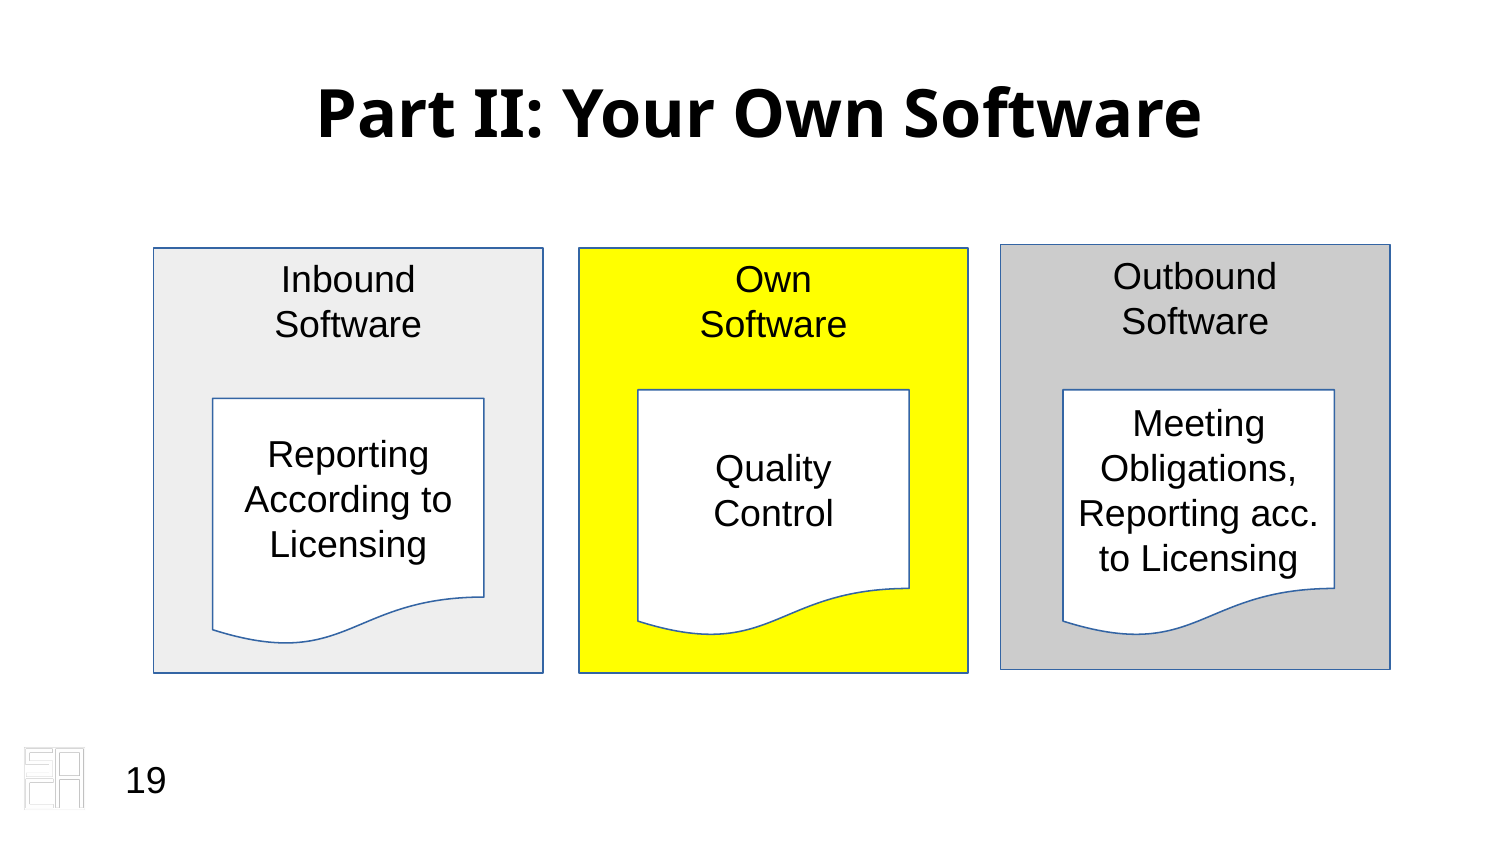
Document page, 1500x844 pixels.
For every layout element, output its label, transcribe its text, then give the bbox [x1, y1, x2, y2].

text_box Own Software [578, 248, 969, 673]
text_box Outbound Software [1000, 244, 1390, 670]
text_box Inbound Software [153, 248, 543, 673]
text_box Part II: Your Own Software [84, 22, 1434, 152]
text_box Quality Control [637, 389, 910, 635]
picture [23, 746, 86, 811]
text_box Meeting Obligations, Reporting acc. to Licensing [1062, 389, 1335, 635]
text_box Reporting According to Licensing [212, 398, 484, 643]
